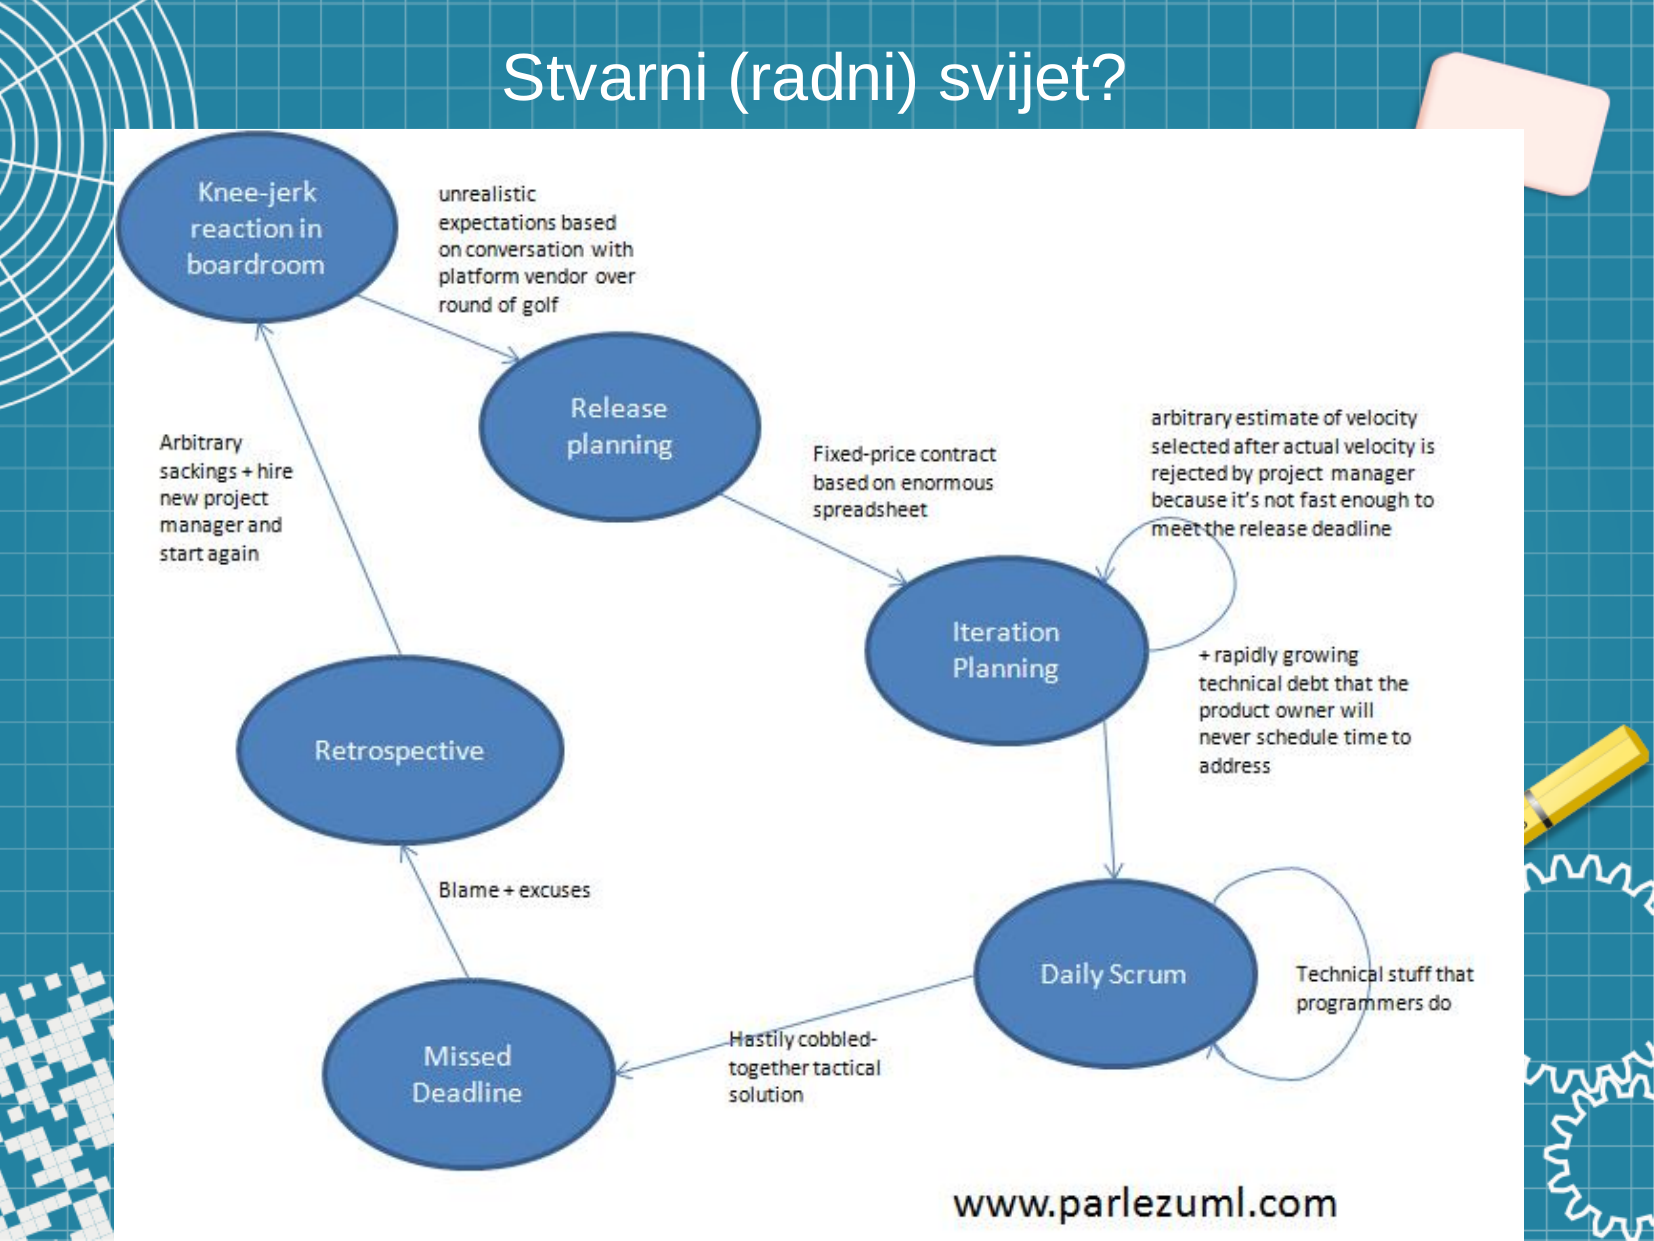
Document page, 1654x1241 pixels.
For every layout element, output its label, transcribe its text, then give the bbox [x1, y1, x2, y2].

title Stvarni (radni) svijet? [70, 23, 1559, 131]
picture [0, 0, 1654, 1241]
